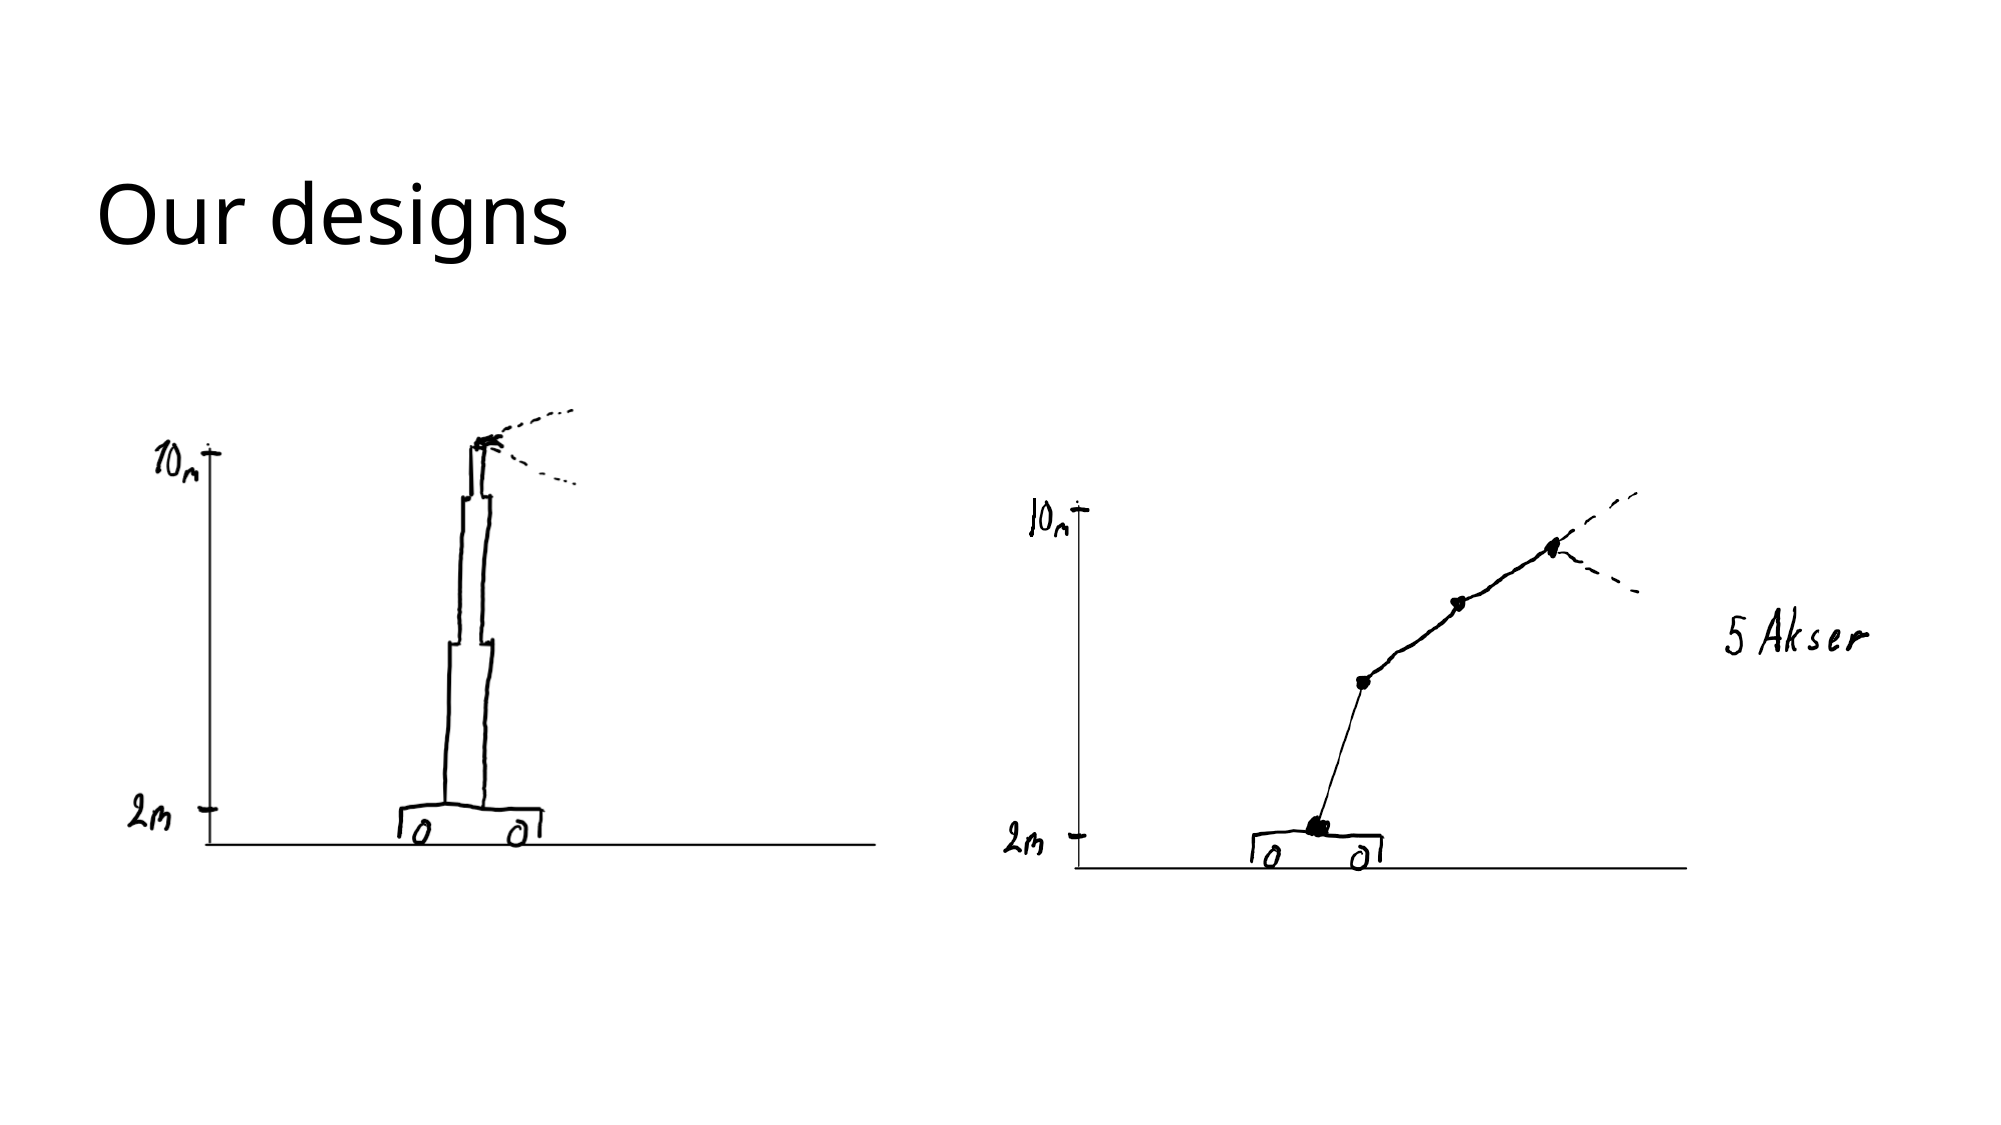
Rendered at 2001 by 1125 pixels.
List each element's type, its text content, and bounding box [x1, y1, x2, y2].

picture [80, 370, 1905, 927]
title Our designs [80, 77, 1934, 270]
